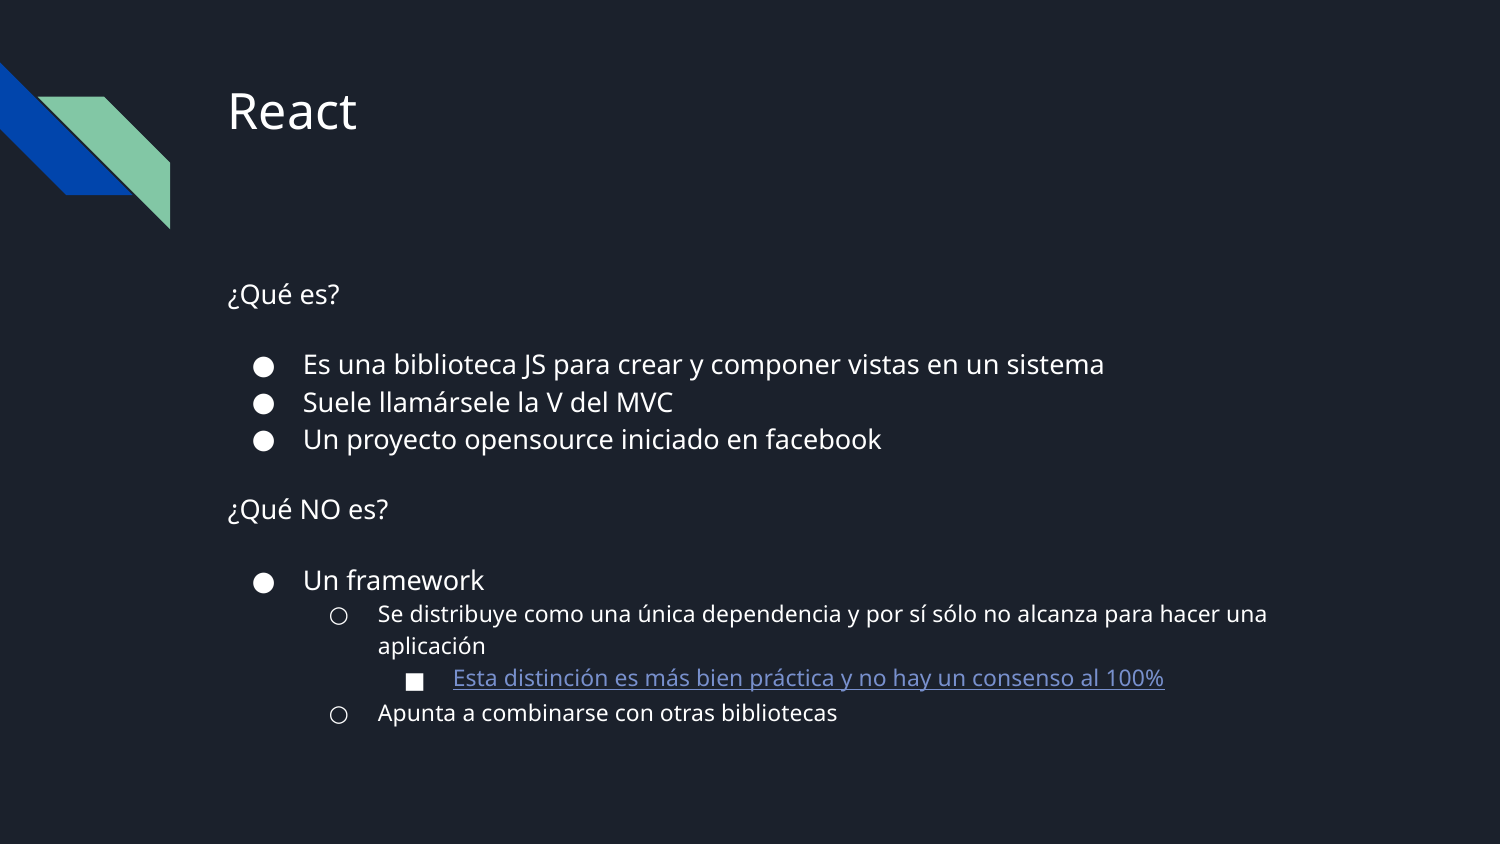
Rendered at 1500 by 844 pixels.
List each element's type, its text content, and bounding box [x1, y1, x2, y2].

title React [212, 64, 1368, 215]
list ¿Qué es? Es una biblioteca JS para crear y componer vistas en un sistema Suele llamársele la V del MVC Un proyecto opensource iniciado en facebook ¿Qué NO es? Un framework Se distribuye como una única dependencia y por sí sólo no alcanza para hacer una aplicación Esta distinción es más bien práctica y no hay un consenso al 100% Apunta a combinarse con otras bibliotecas [212, 257, 1368, 735]
